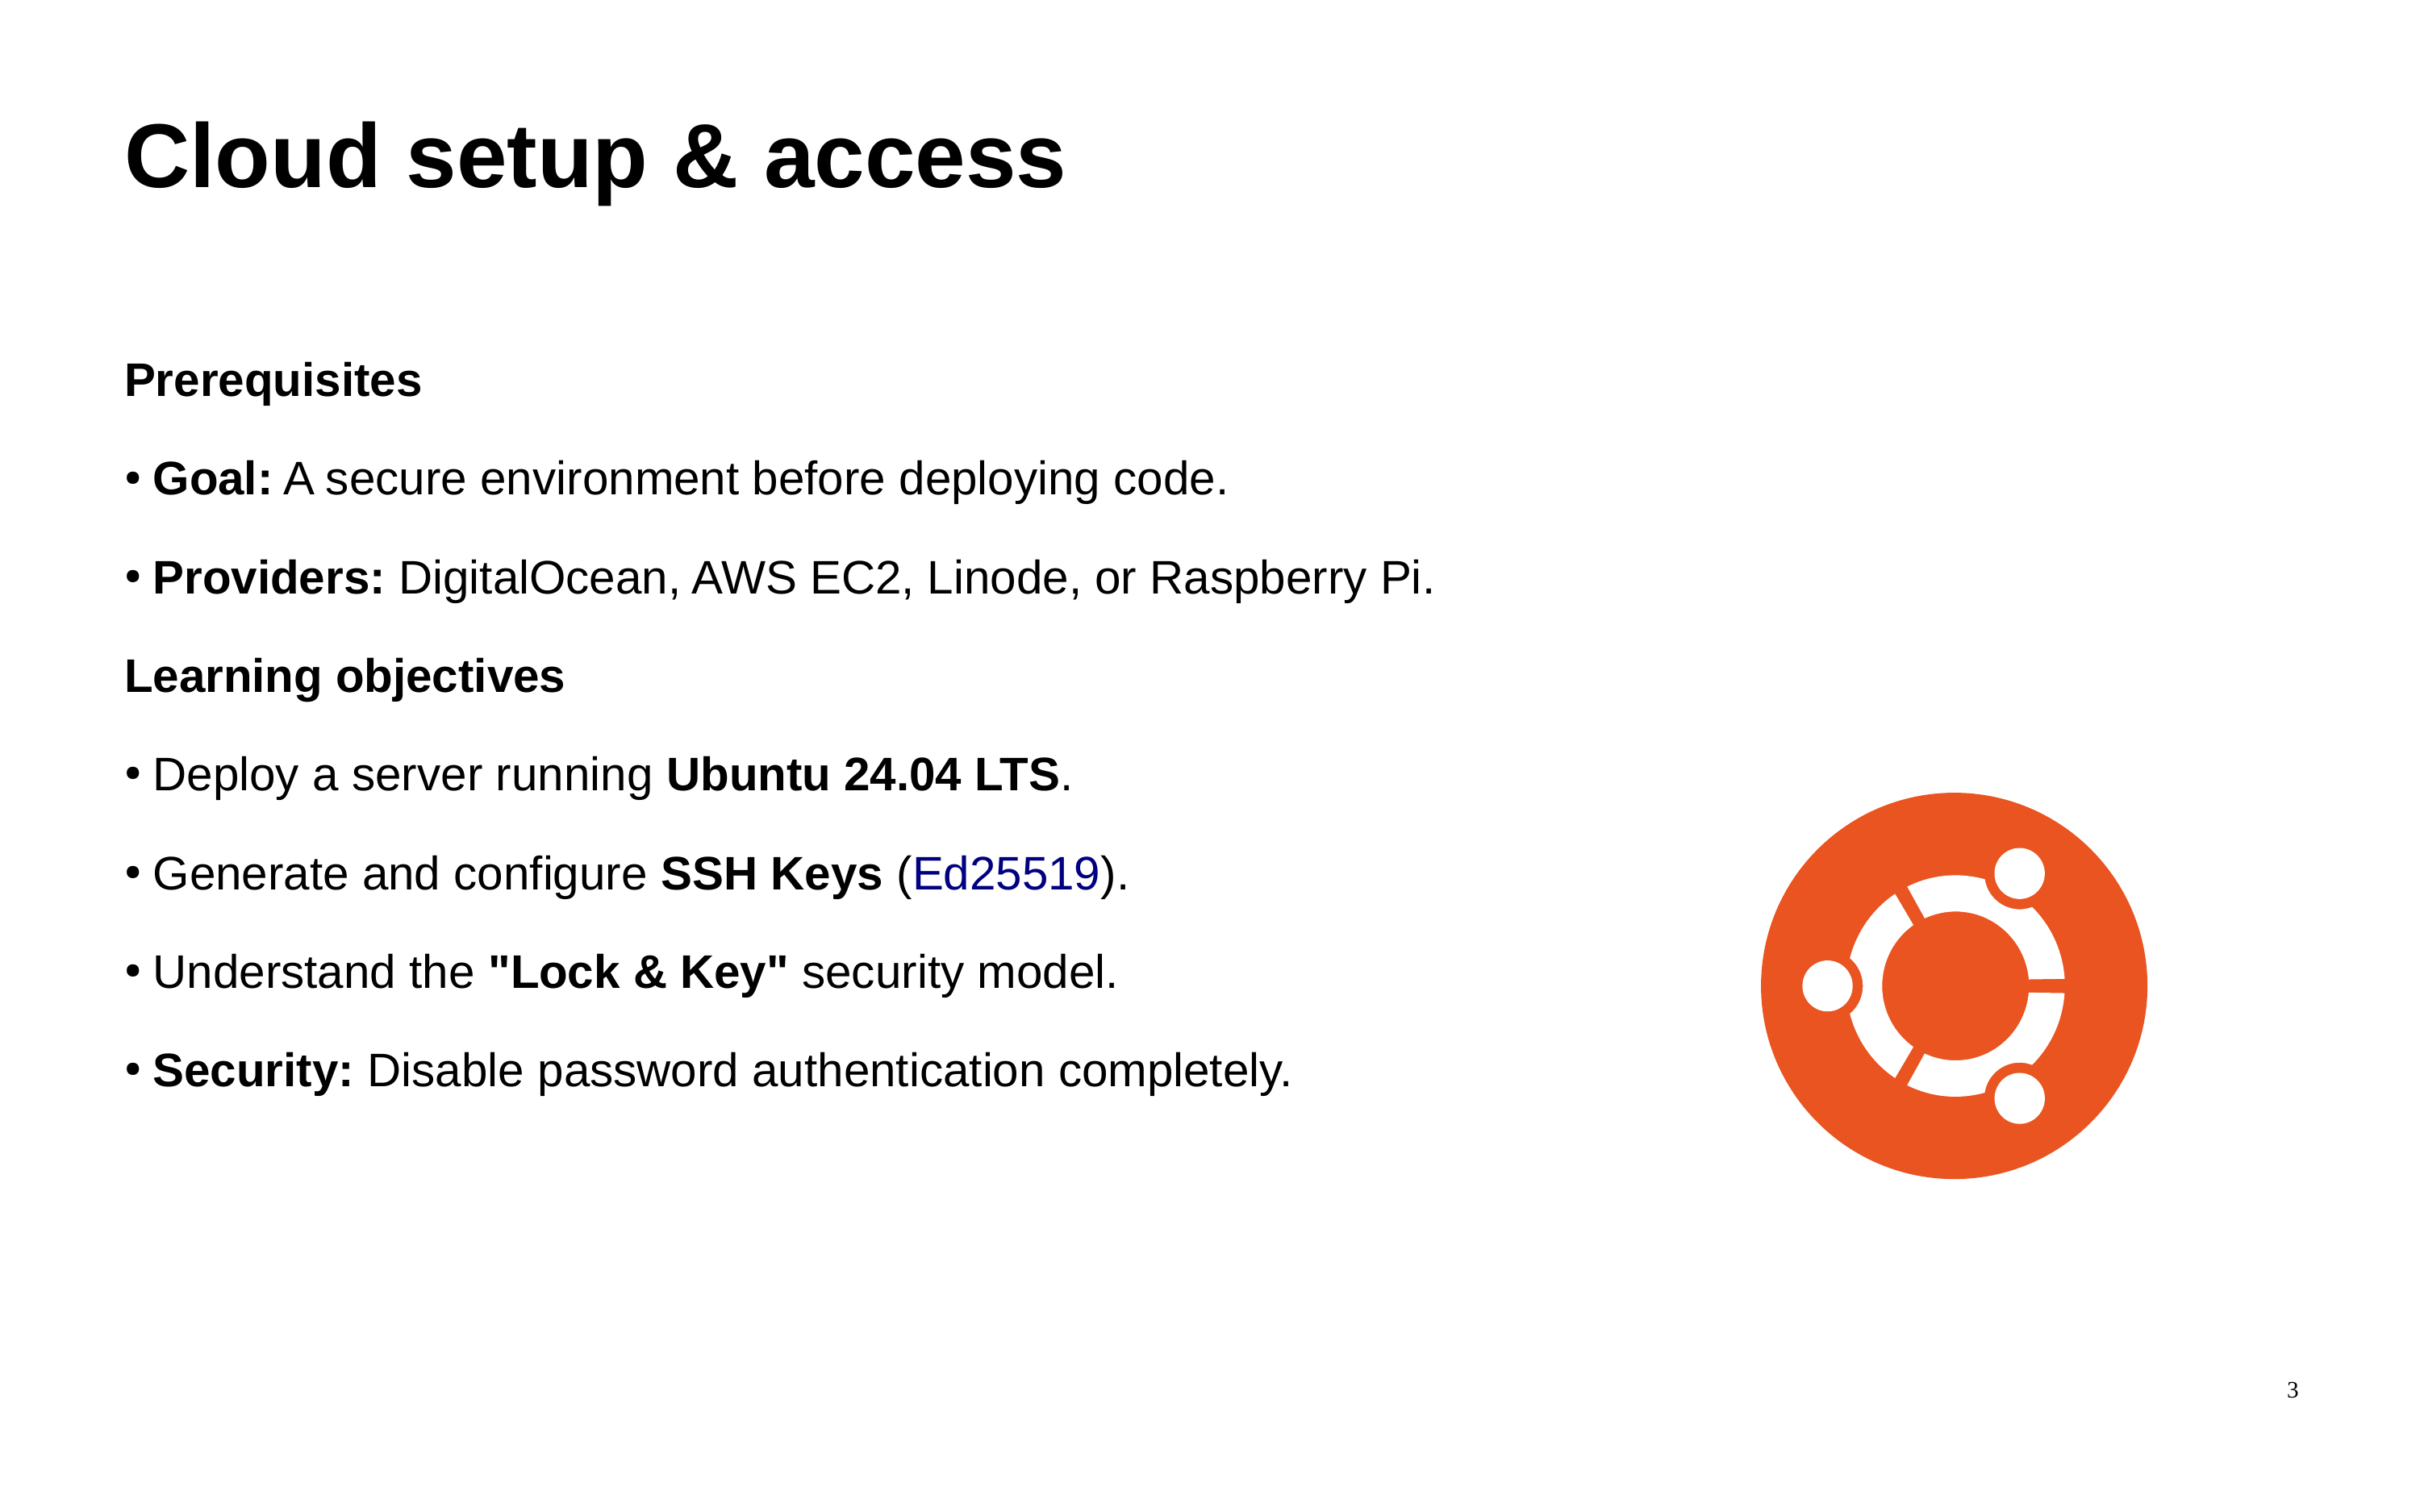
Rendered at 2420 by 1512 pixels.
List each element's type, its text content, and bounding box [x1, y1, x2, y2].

text_box Cloud setup & access [112, 61, 2173, 251]
text_box Prerequisites Goal: A secure environment before deploying code. Providers: DigitalOcean, AWS EC2, Linode, or Raspberry Pi. Learning objectives Deploy a server running Ubuntu 24.04 LTS. Generate and configure SSH Keys (Ed25519). Understand the "Lock & Key" security model. Security: Disable password authentication completely. [112, 322, 2027, 1103]
picture [1760, 792, 2148, 1180]
